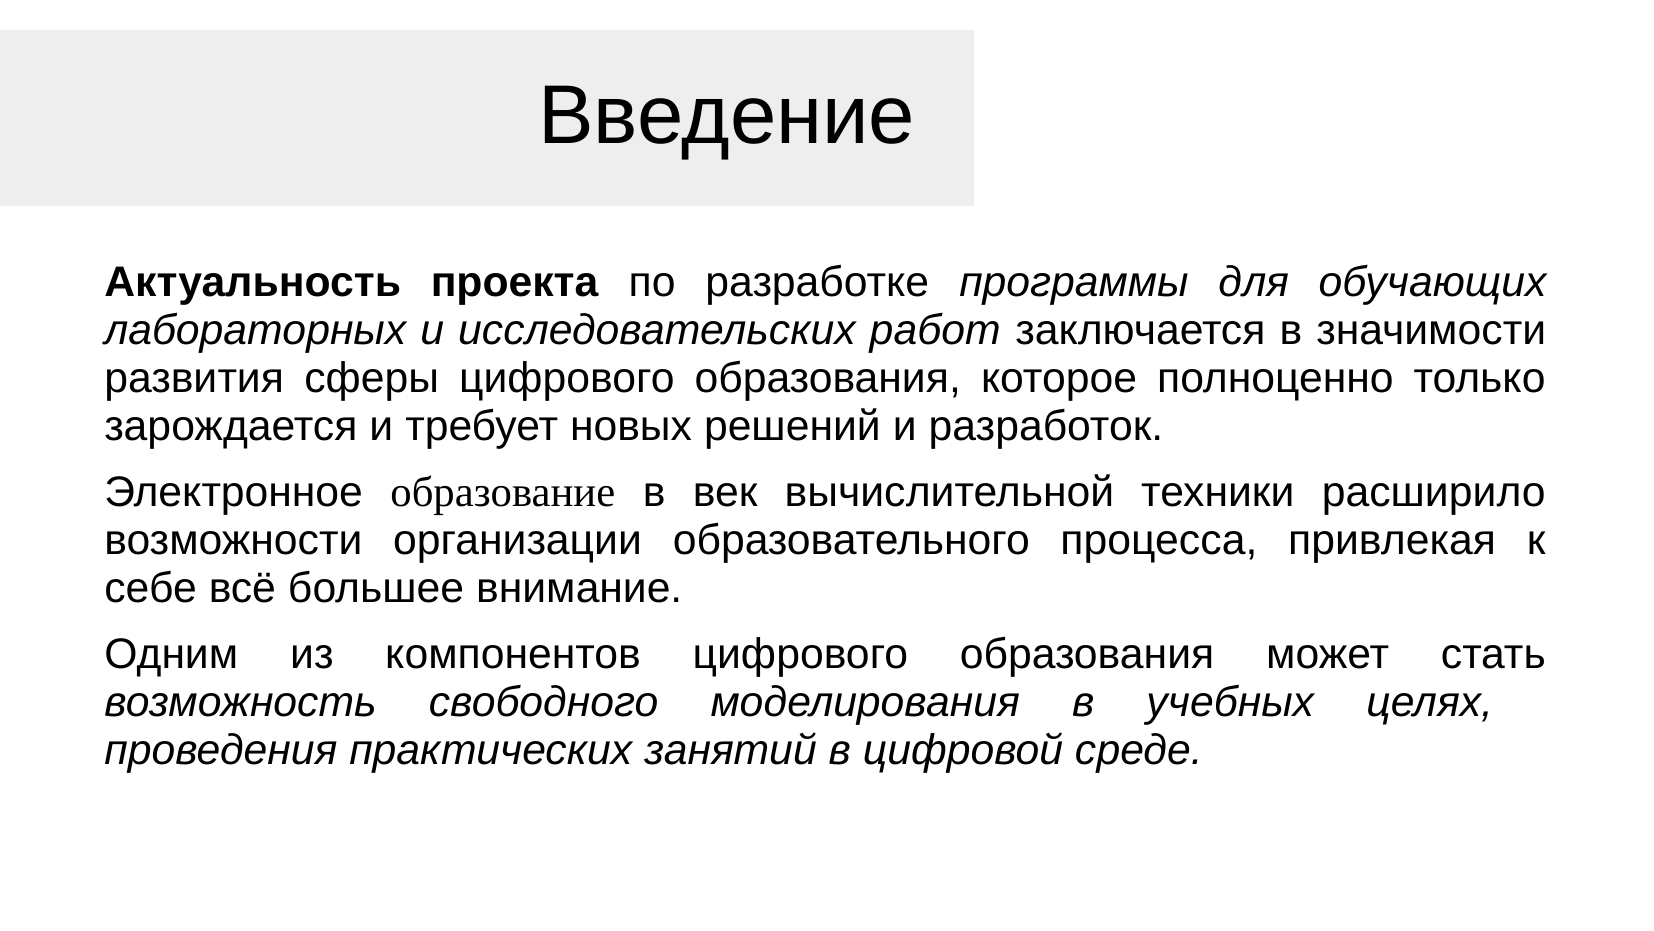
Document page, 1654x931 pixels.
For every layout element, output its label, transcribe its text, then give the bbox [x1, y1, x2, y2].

title Введение [82, 37, 916, 193]
text_box [0, 29, 975, 207]
list Актуальность проекта по разработке программы для обучающих лабораторных и исследовательских работ заключается в значимости развития сферы цифрового образования, которое полноценно только зарождается и требует новых решений и разработок. Электронное образование в век вычислительной техники расширило возможности организации образовательного процесса, привлекая к себе всё большее внимание. Одним из компонентов цифрового образования может стать возможность свободного моделирования в учебных целях, проведения практических занятий в цифровой среде. [59, 257, 1548, 798]
